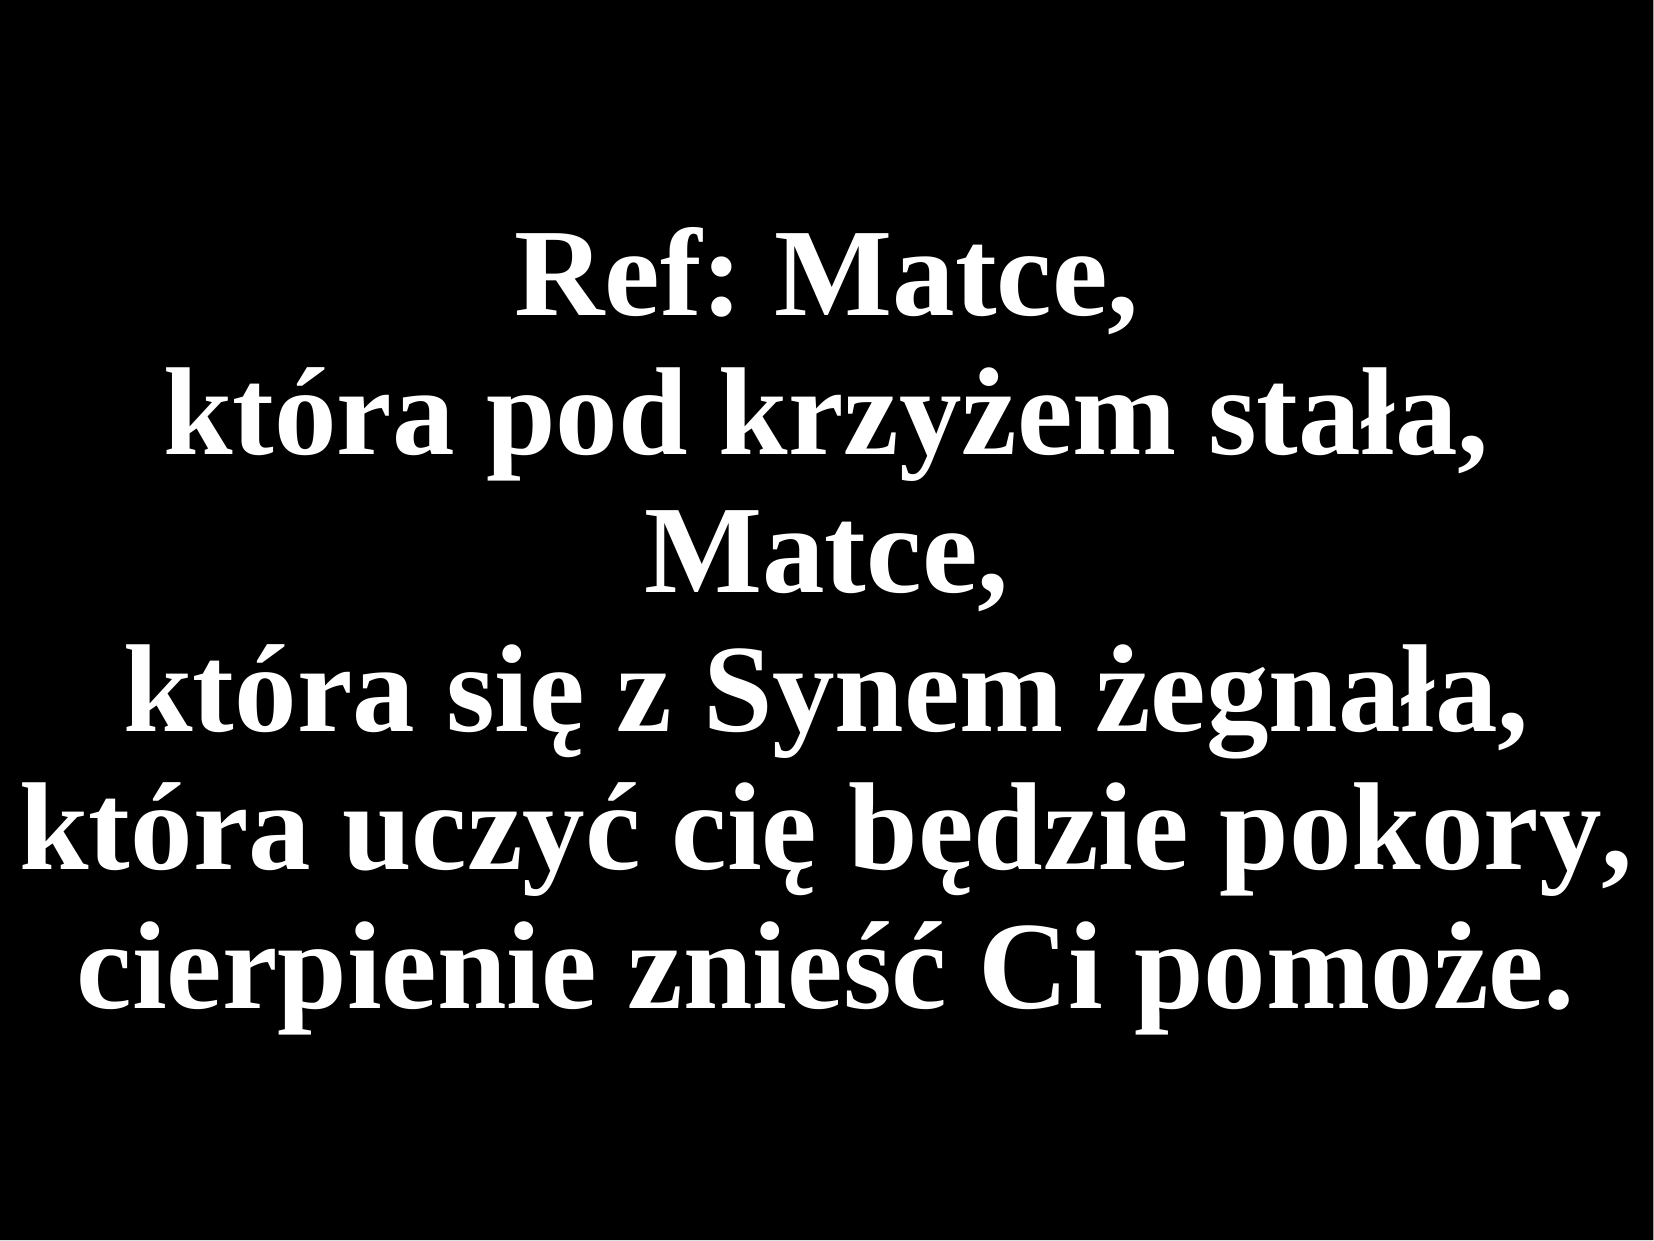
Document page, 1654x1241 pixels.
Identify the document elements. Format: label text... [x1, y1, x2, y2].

title Ref: Matce, która pod krzyżem stała, Matce, która się z Synem żegnała, która uczyć cię będzie pokory, cierpienie znieść Ci pomoże. [0, 0, 1654, 1241]
